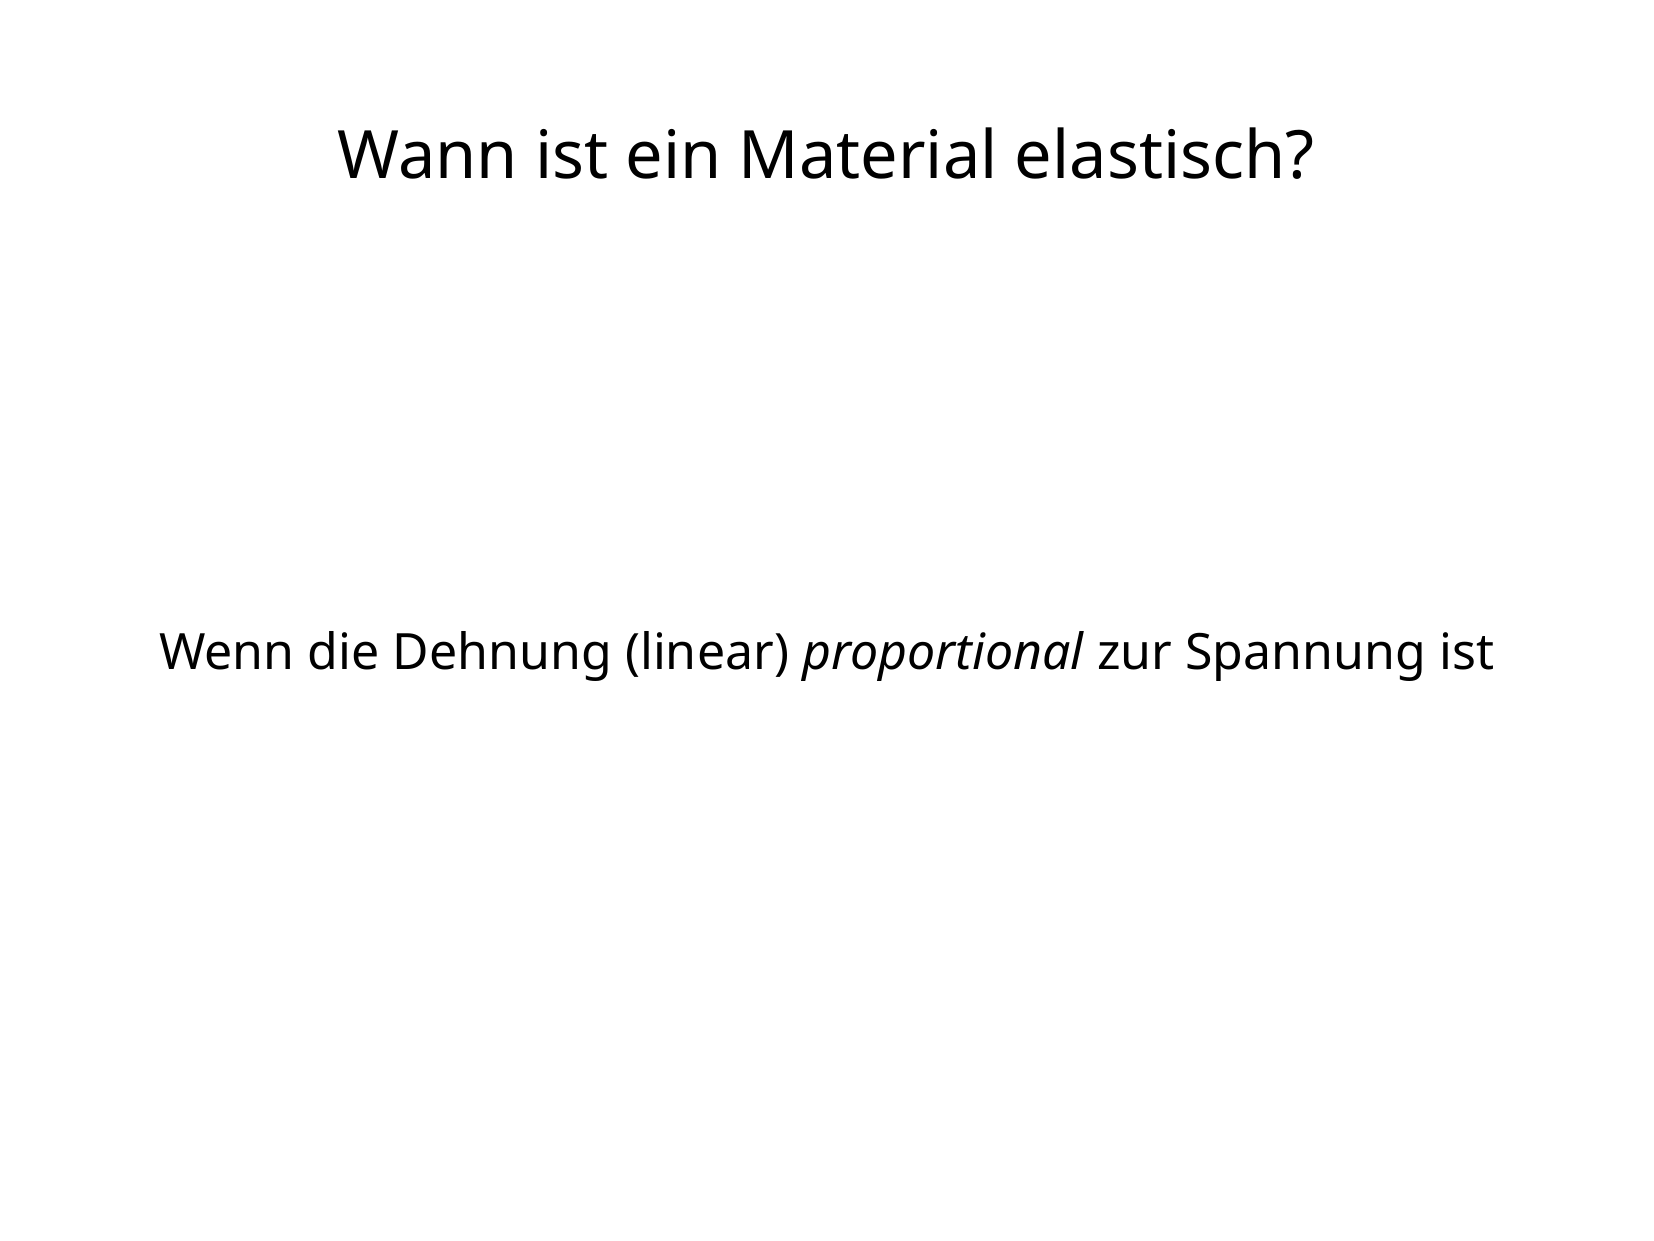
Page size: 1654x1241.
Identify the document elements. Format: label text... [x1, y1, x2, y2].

title Wann ist ein Material elastisch? [82, 49, 1571, 257]
subtitle Wenn die Dehnung (linear) proportional zur Spannung ist [82, 290, 1571, 1010]
